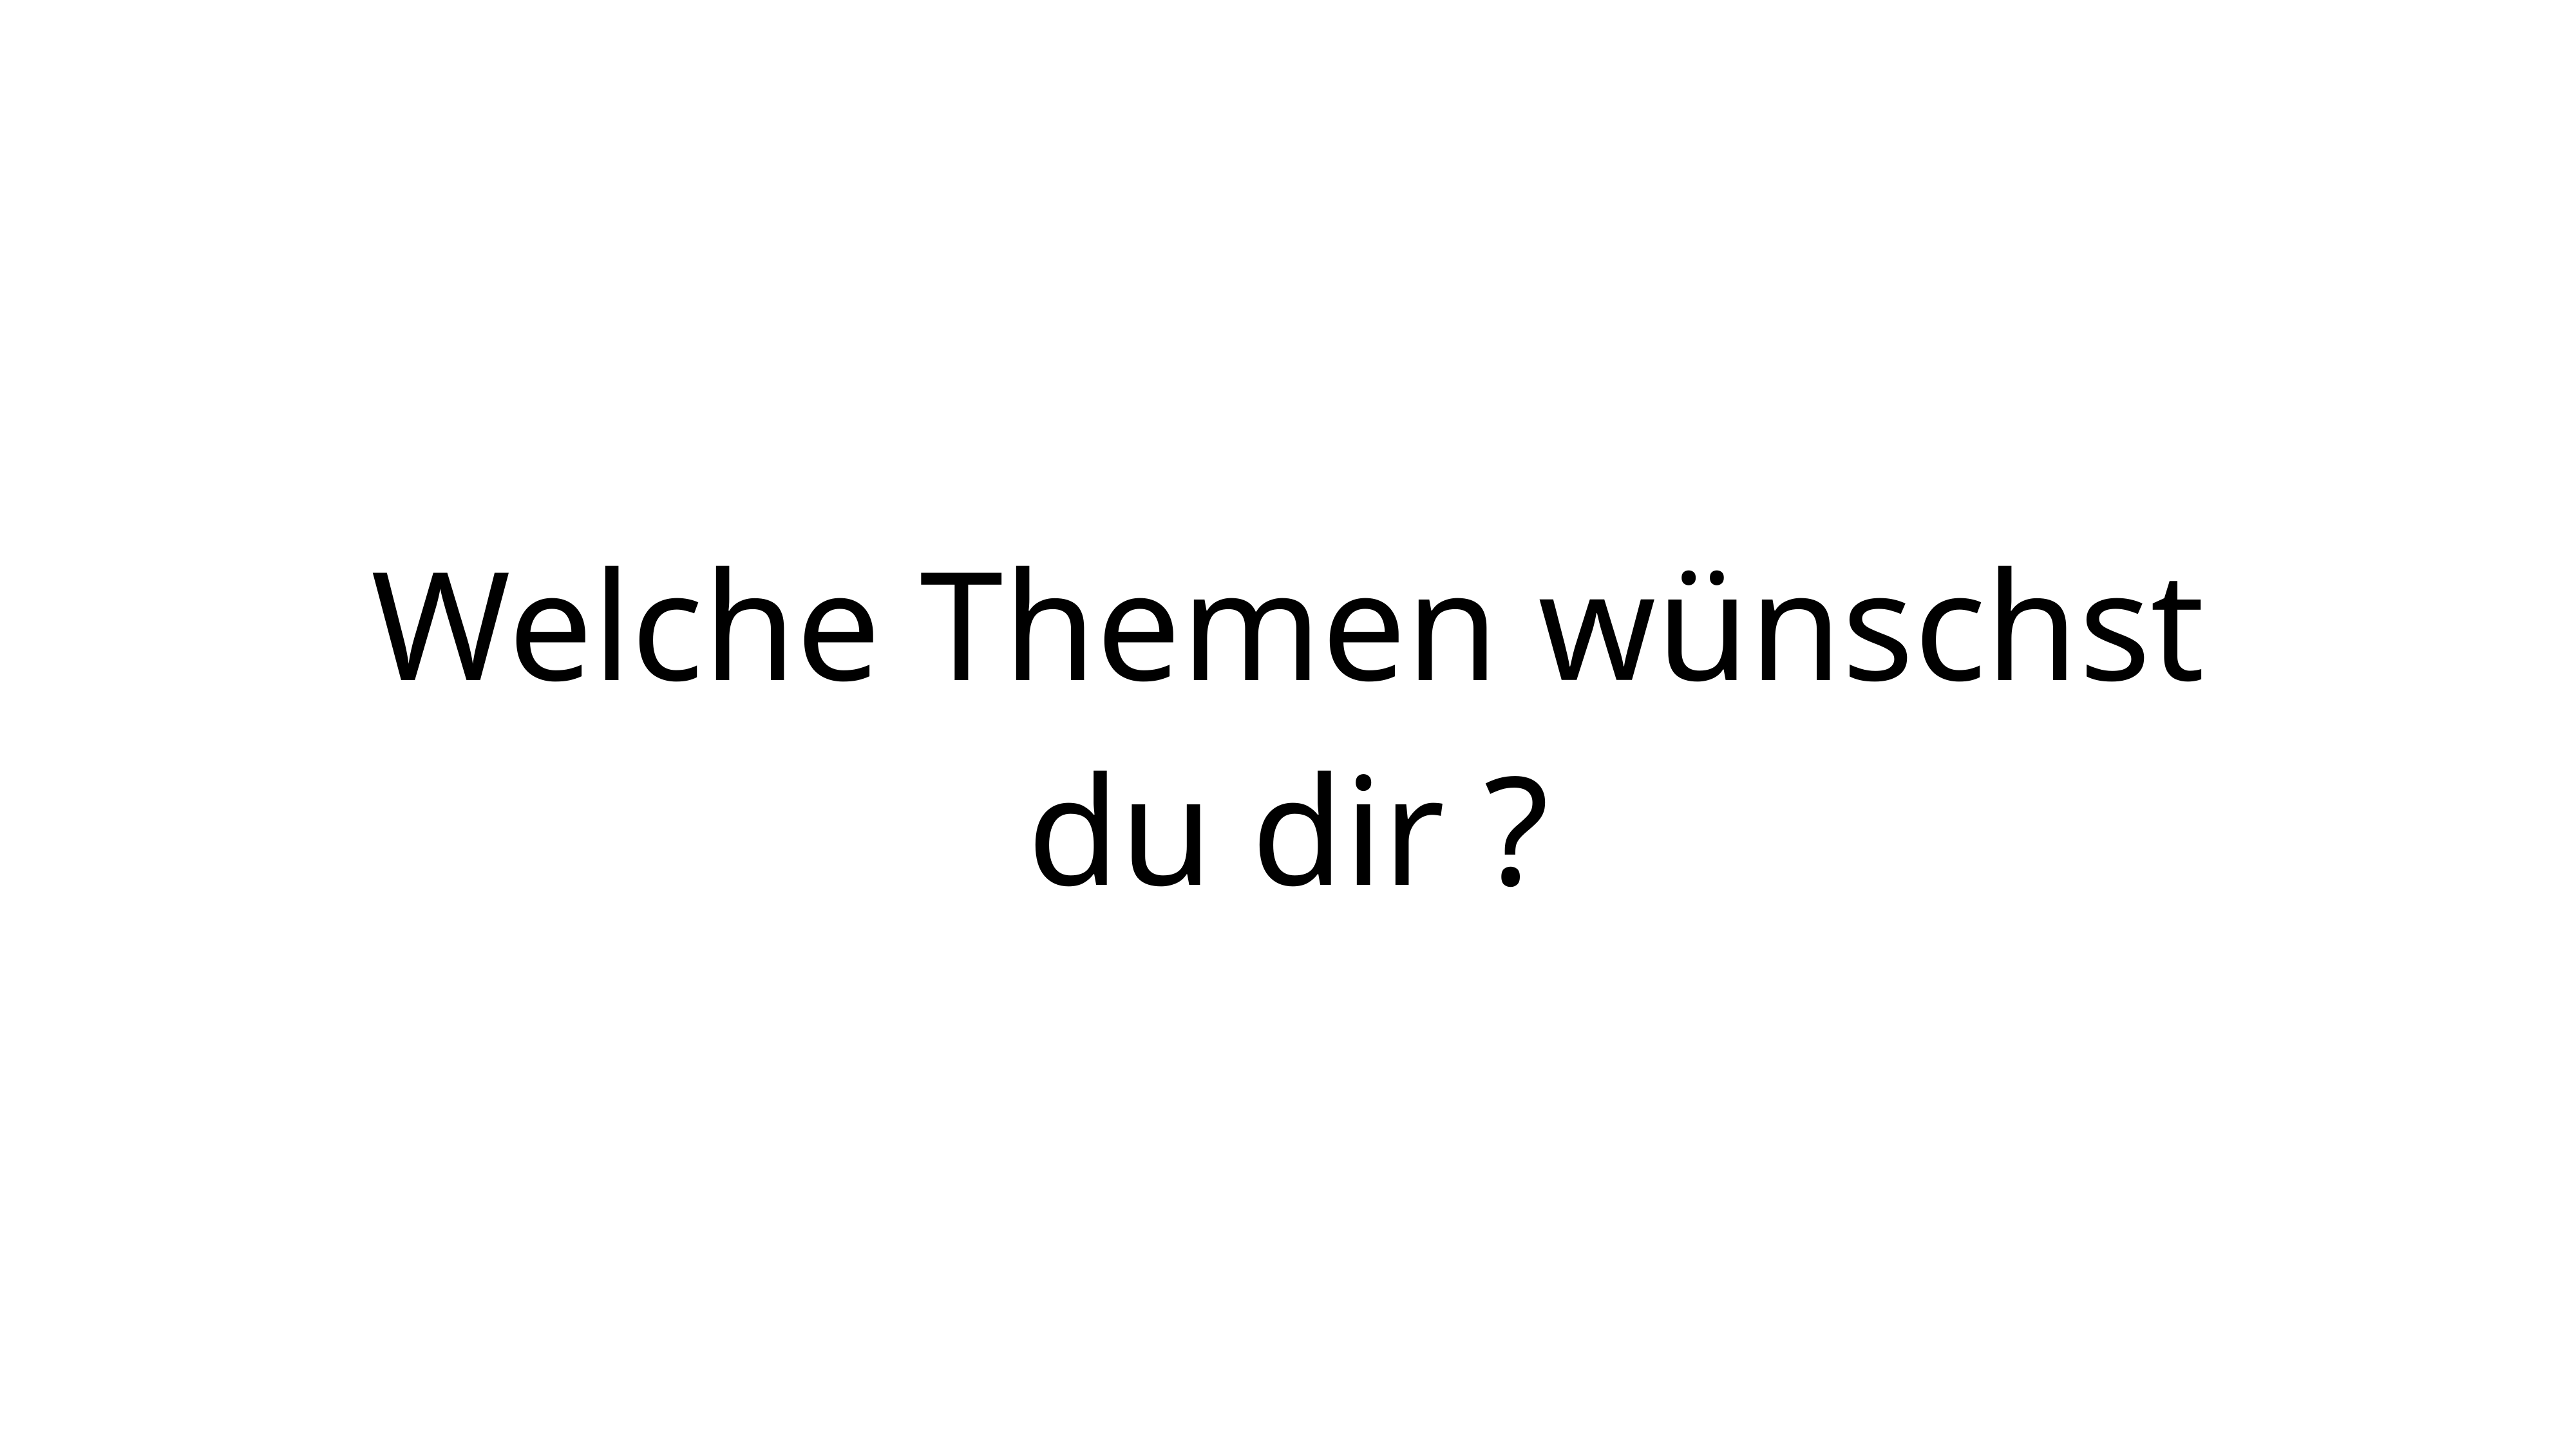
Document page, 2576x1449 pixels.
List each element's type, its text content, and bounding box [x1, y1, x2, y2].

text_box Welche Themen wünschst du dir ? [252, 478, 2325, 971]
